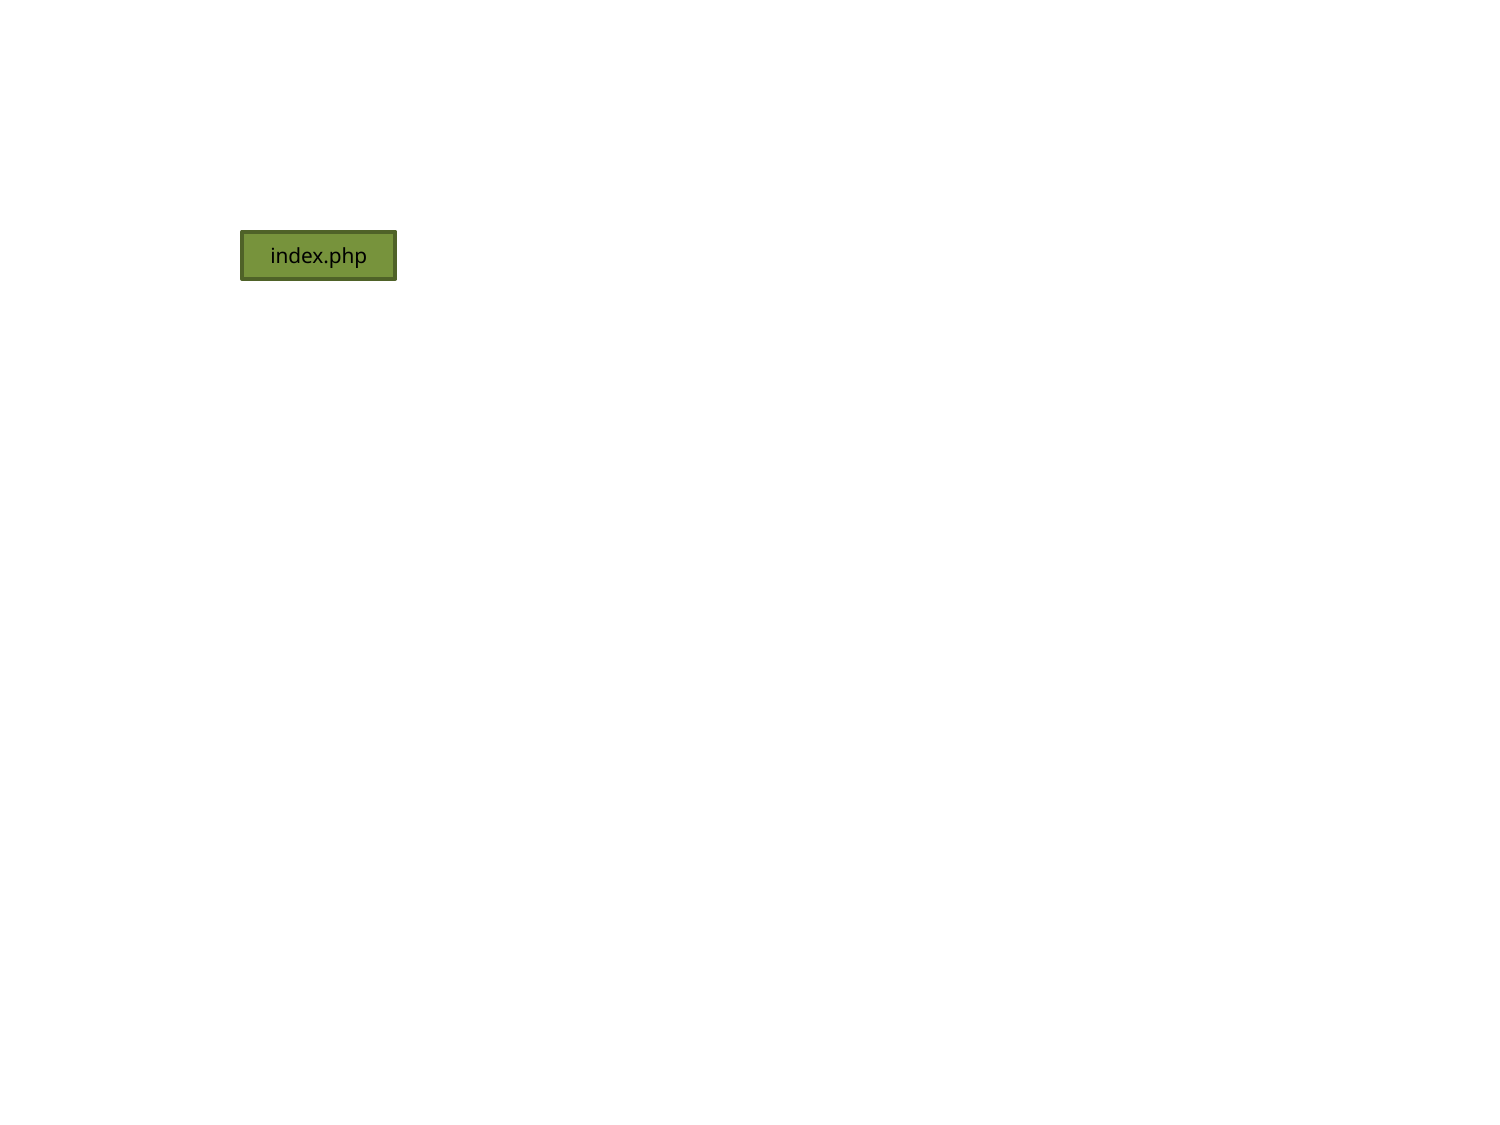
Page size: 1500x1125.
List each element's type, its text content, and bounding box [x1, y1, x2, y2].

text_box index.php [242, 231, 396, 279]
